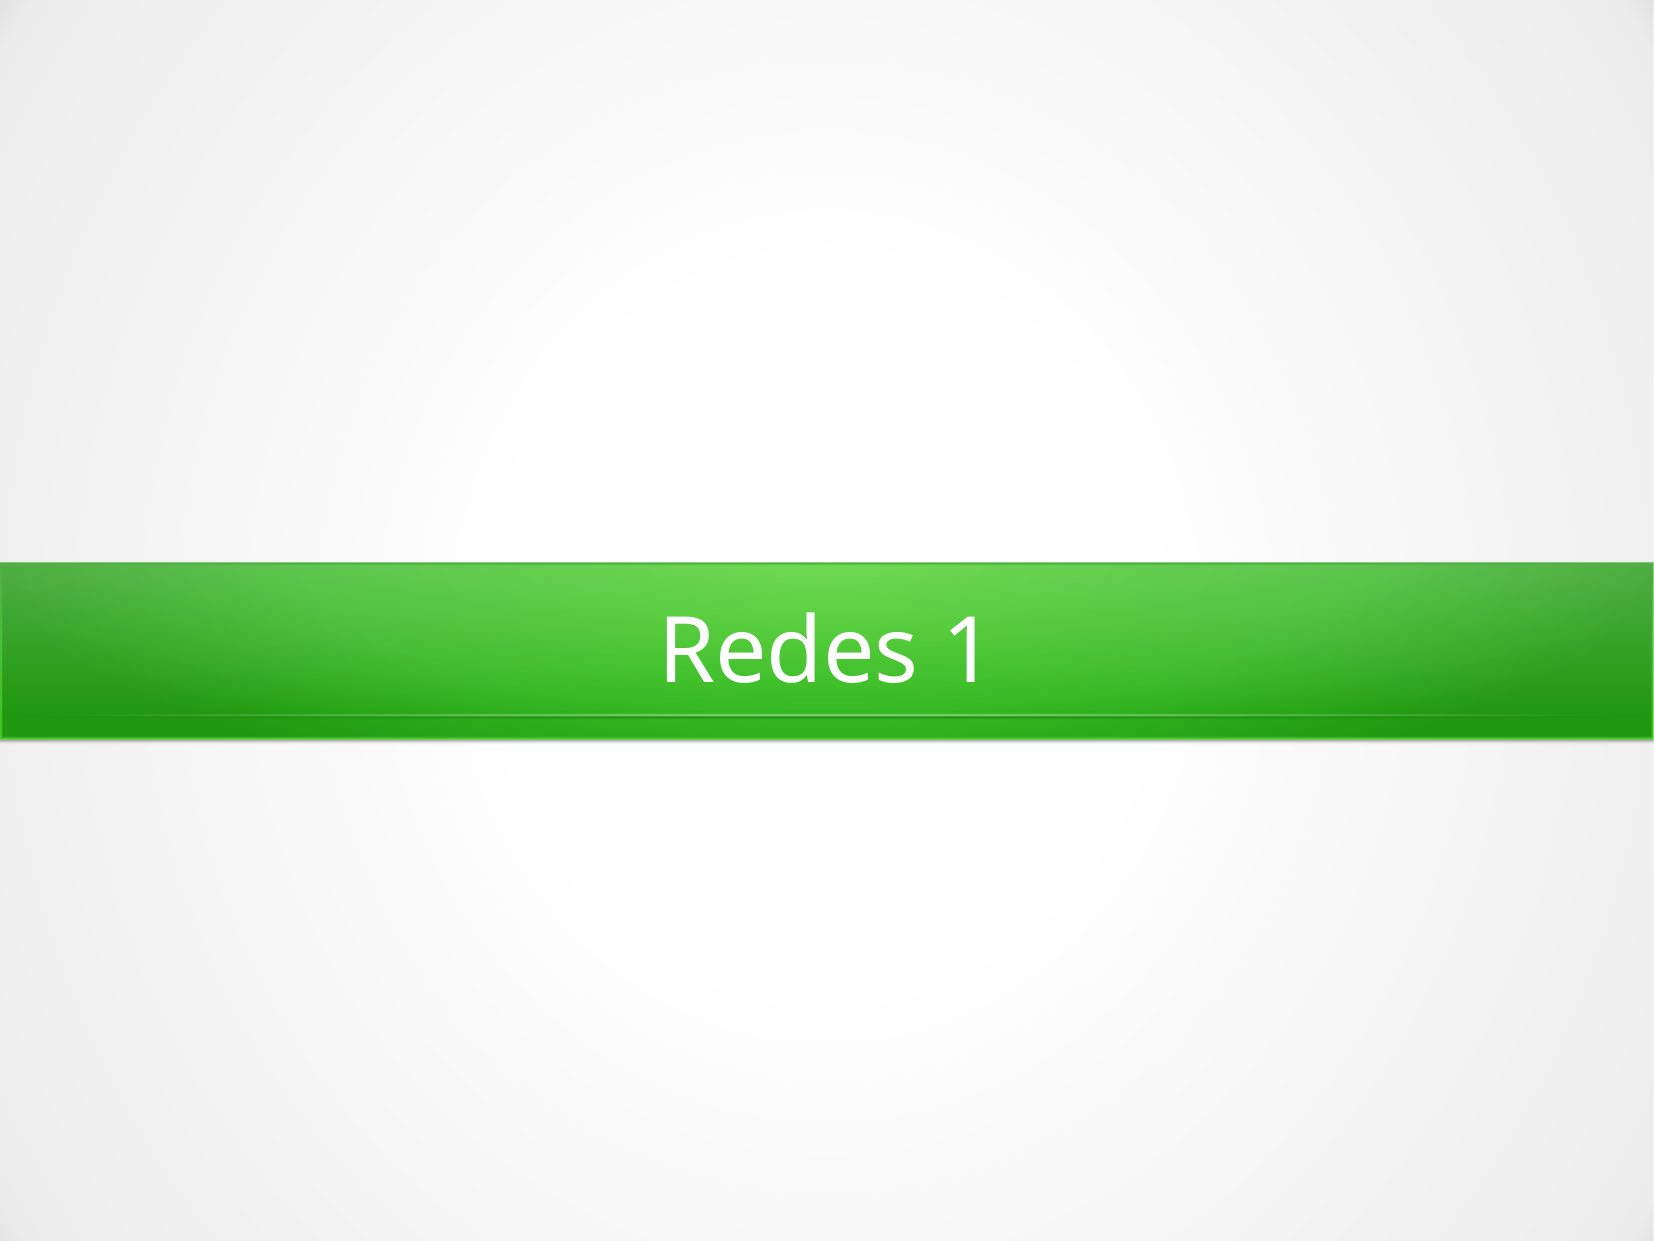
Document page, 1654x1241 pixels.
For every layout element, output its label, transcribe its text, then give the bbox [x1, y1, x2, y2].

title Redes 1 [82, 578, 1571, 715]
picture [0, 0, 1654, 1241]
